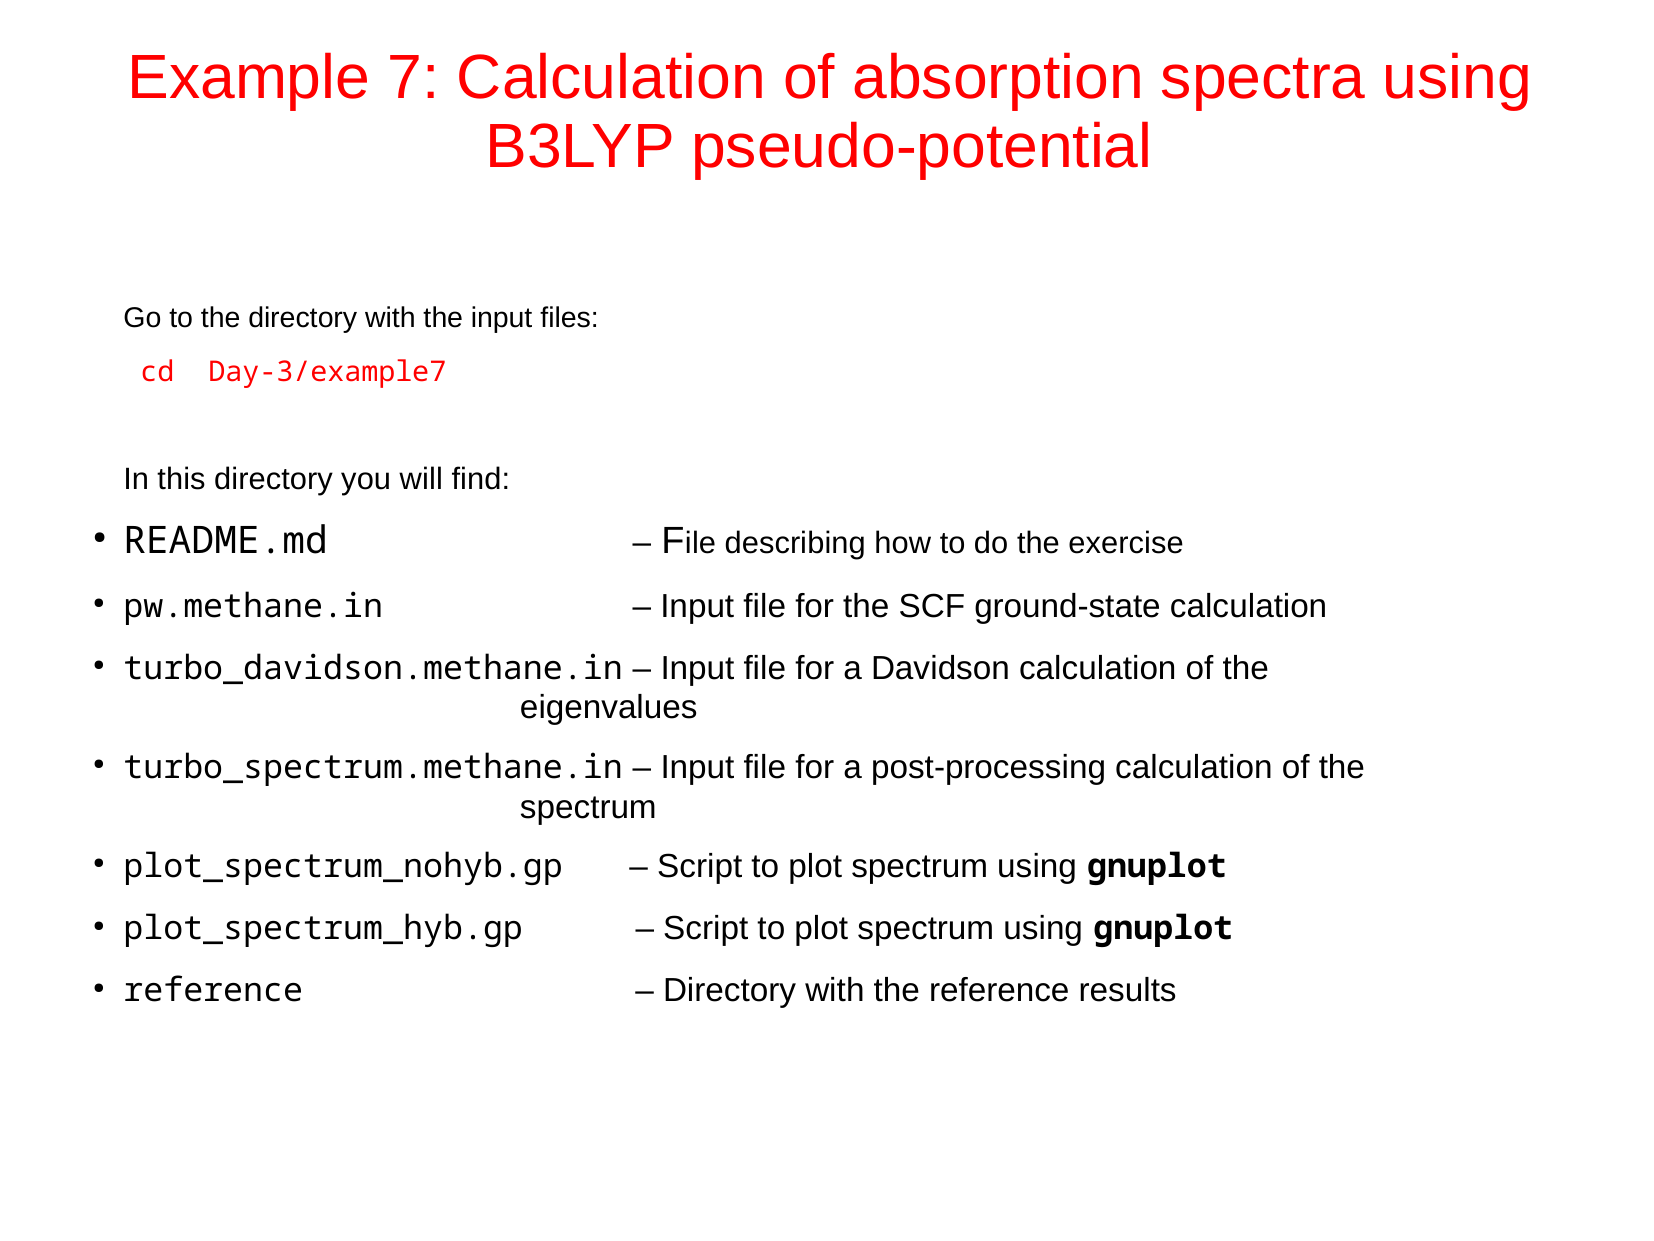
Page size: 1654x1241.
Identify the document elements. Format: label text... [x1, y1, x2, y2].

text_box Example 7: Calculation of absorption spectra using B3LYP pseudo-potential [4, 27, 1636, 196]
list Go to the directory with the input files: cd Day-3/example7 In this directory you will find: README.md – File describing how to do the exercise pw.methane.in – Input file for the SCF ground-state calculation turbo_davidson.methane.in – Input file for a Davidson calculation of the eigenvalues turbo_spectrum.methane.in – Input file for a post-processing calculation of the spectrum plot_spectrum_nohyb.gp – Script to plot spectrum using gnuplot plot_spectrum_hyb.gp – Script to plot spectrum using gnuplot reference – Directory with the reference results [83, 302, 1531, 1021]
